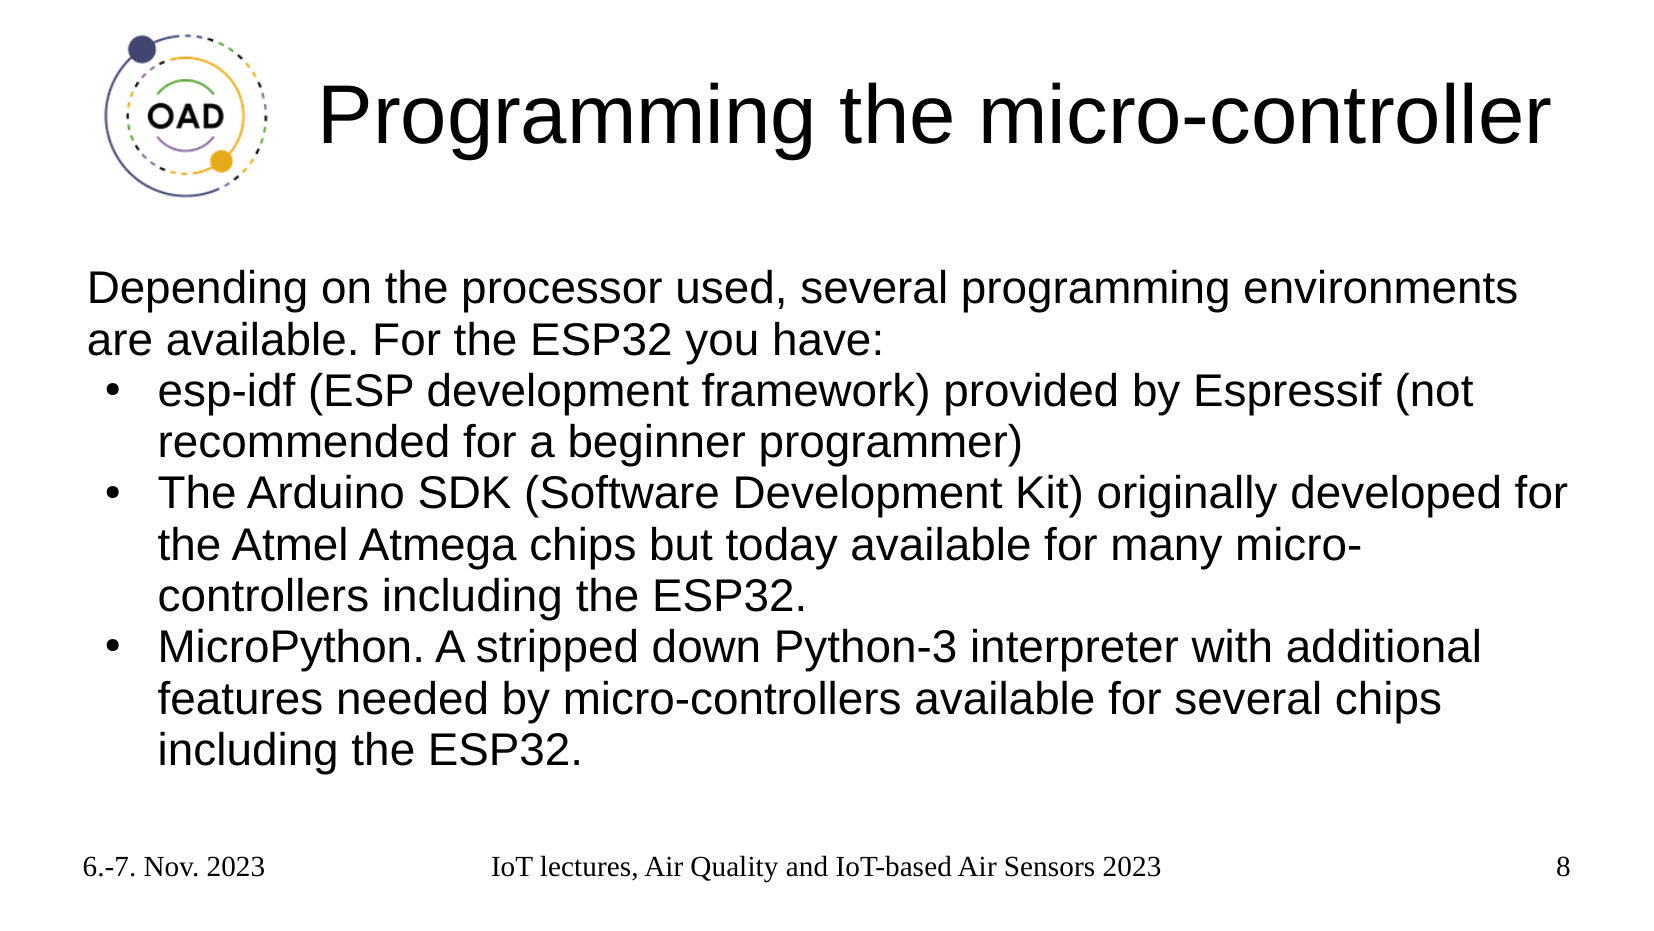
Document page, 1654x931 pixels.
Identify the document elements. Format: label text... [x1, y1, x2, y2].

title Programming the micro-controller [300, 21, 1571, 208]
list Depending on the processor used, several programming environments are available. For the ESP32 you have: esp-idf (ESP development framework) provided by Espressif (not recommended for a beginner programmer) The Arduino SDK (Software Development Kit) originally developed for the Atmel Atmega chips but today available for many micro-controllers including the ESP32. MicroPython. A stripped down Python-3 interpreter with additional features needed by micro-controllers available for several chips including the ESP32. [86, 262, 1576, 788]
picture [64, 20, 302, 218]
